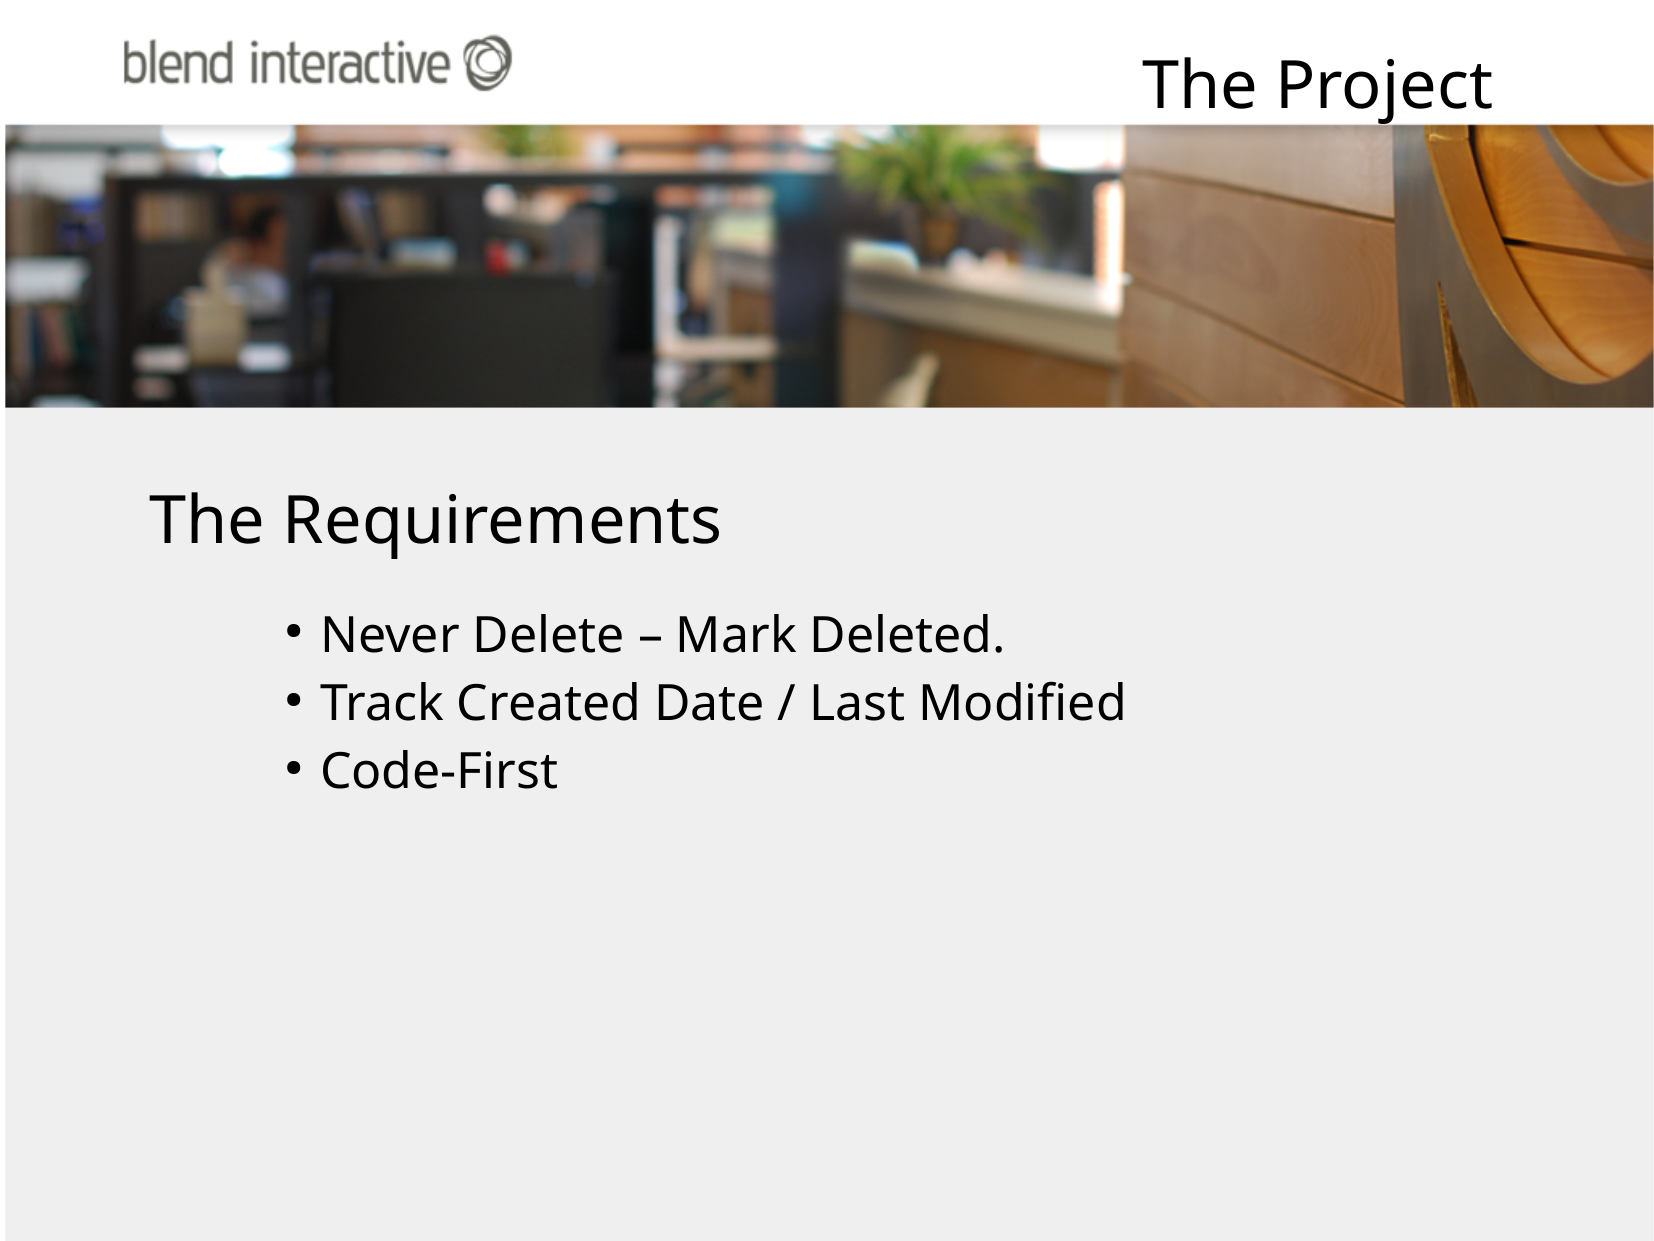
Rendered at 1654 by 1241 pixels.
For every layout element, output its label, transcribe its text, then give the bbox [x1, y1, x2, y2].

text_box Never Delete – Mark Deleted. Track Created Date / Last Modified Code-First [270, 591, 1411, 1186]
text_box The Requirements [135, 465, 703, 561]
text_box The Project [1127, 30, 1486, 125]
picture [5, 4, 1654, 1241]
